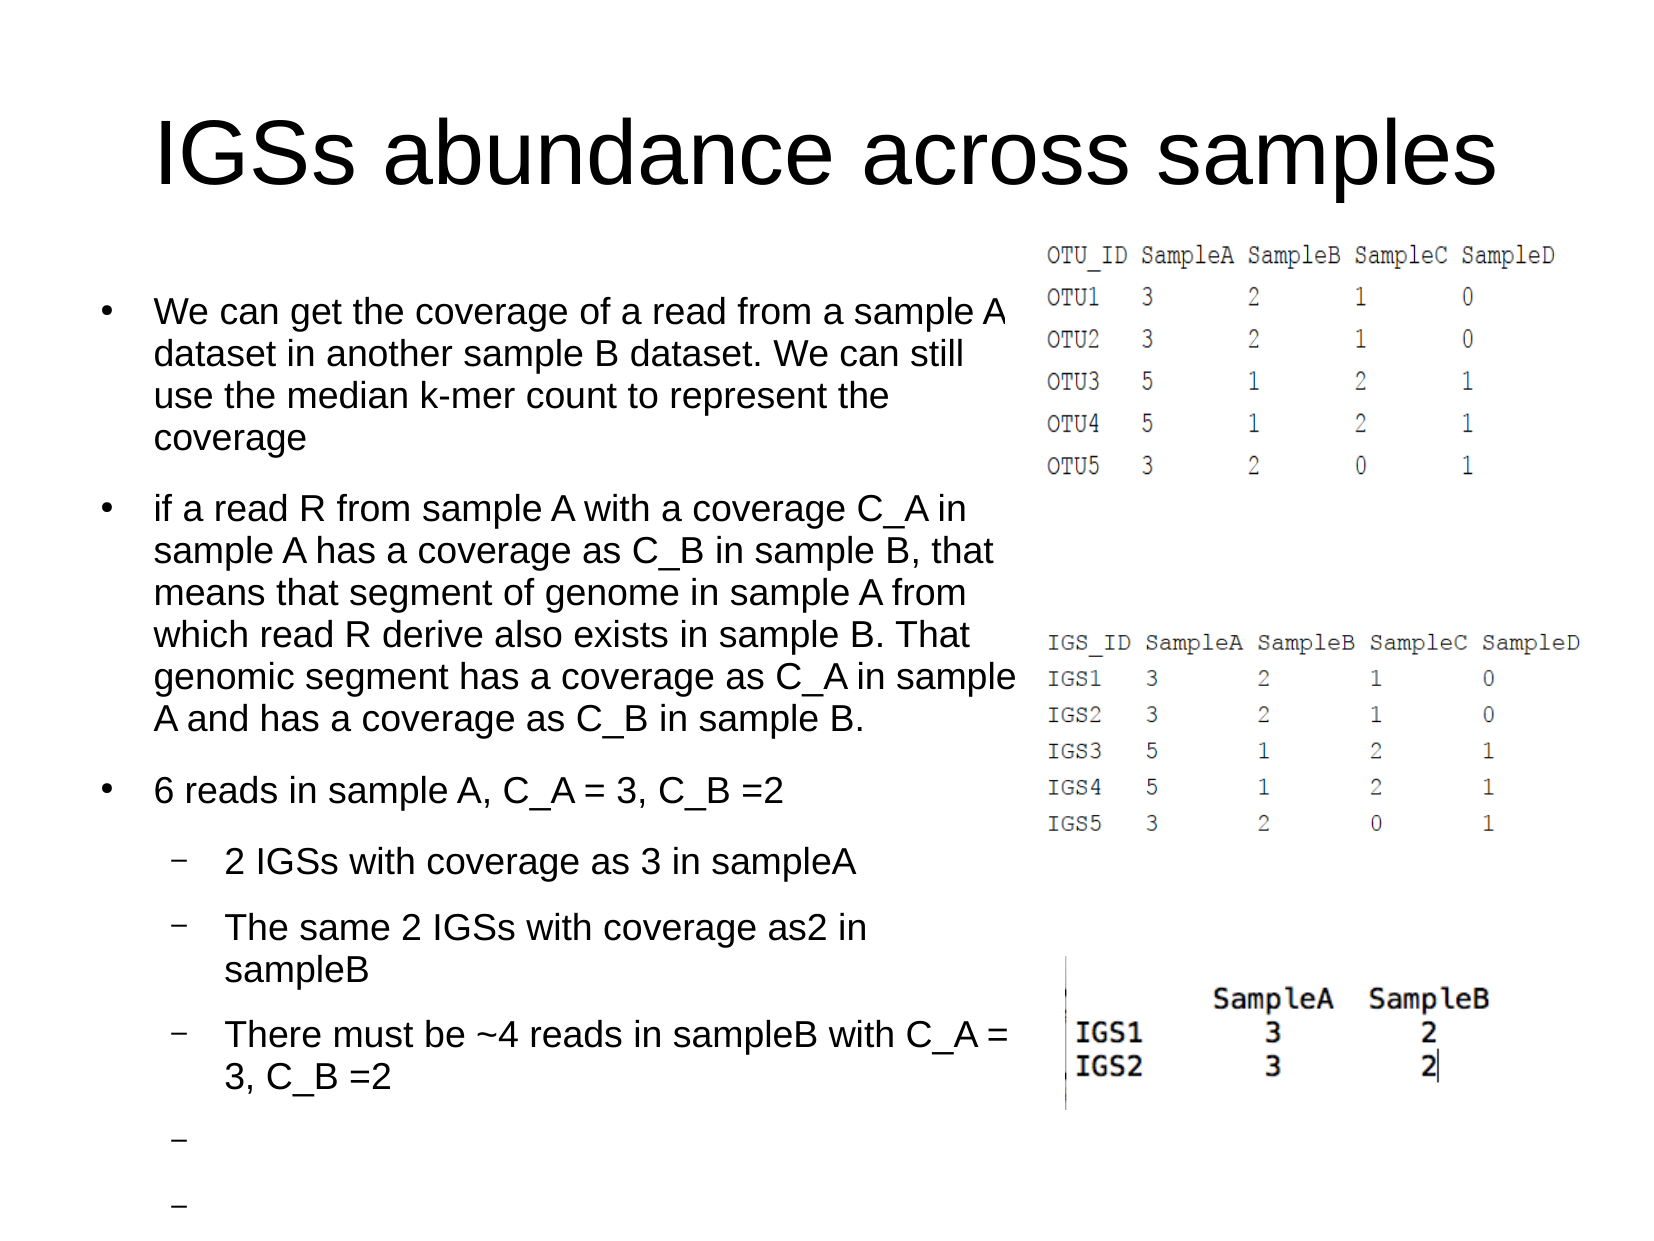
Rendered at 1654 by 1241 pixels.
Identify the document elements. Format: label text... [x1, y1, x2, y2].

picture [1019, 599, 1636, 856]
picture [1065, 956, 1535, 1111]
picture [1005, 224, 1609, 526]
title IGSs abundance across samples [82, 49, 1571, 257]
list We can get the coverage of a read from a sample A dataset in another sample B dataset. We can still use the median k-mer count to represent the coverage if a read R from sample A with a coverage C_A in sample A has a coverage as C_B in sample B, that means that segment of genome in sample A from which read R derive also exists in sample B. That genomic segment has a coverage as C_A in sample A and has a coverage as C_B in sample B. 6 reads in sample A, C_A = 3, C_B =2 2 IGSs with coverage as 3 in sampleA The same 2 IGSs with coverage as2 in sampleB There must be ~4 reads in sampleB with C_A = 3, C_B =2 [82, 290, 1021, 1221]
